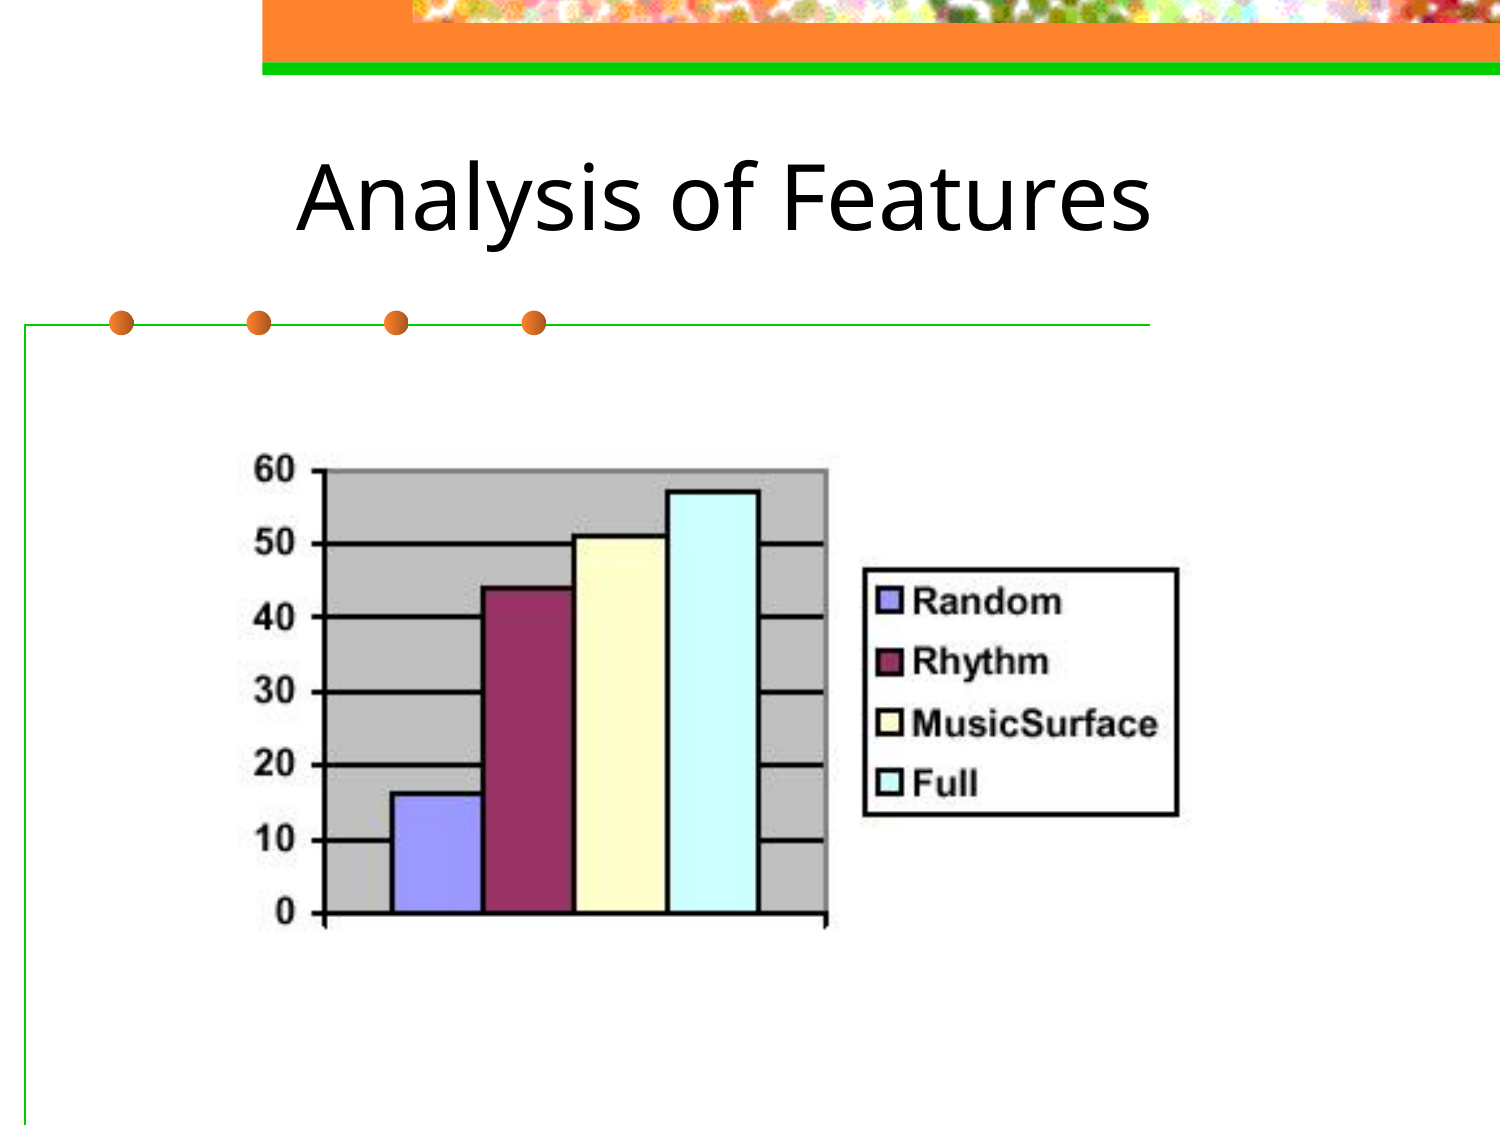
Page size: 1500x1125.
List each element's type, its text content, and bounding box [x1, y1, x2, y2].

picture [412, 0, 1500, 23]
picture [237, 412, 1201, 948]
title Analysis of Features [87, 99, 1363, 288]
